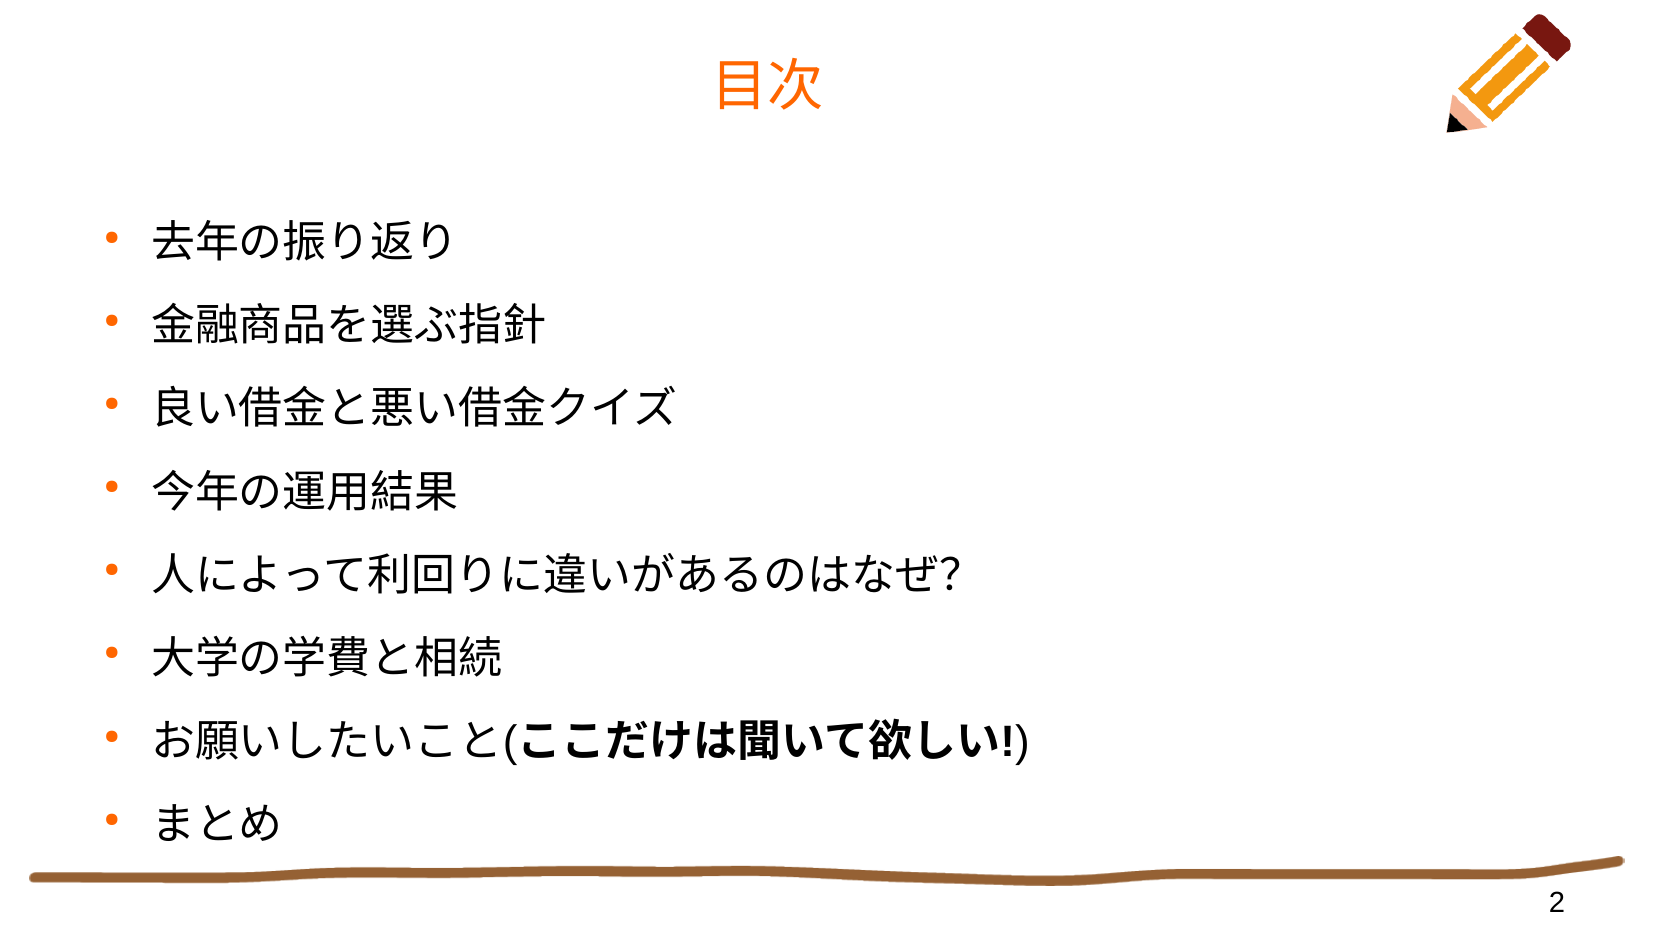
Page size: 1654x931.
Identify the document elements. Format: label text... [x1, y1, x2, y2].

list 去年の振り返り 金融商品を選ぶ指針 良い借金と悪い借金クイズ 今年の運用結果 人によって利回りに違いがあるのはなぜ？ 大学の学費と相続 お願いしたいこと(ここだけは聞いて欲しい!) まとめ [88, 206, 1576, 857]
picture [1446, 14, 1571, 133]
picture [29, 856, 1625, 886]
title 目次 [88, 29, 1447, 133]
